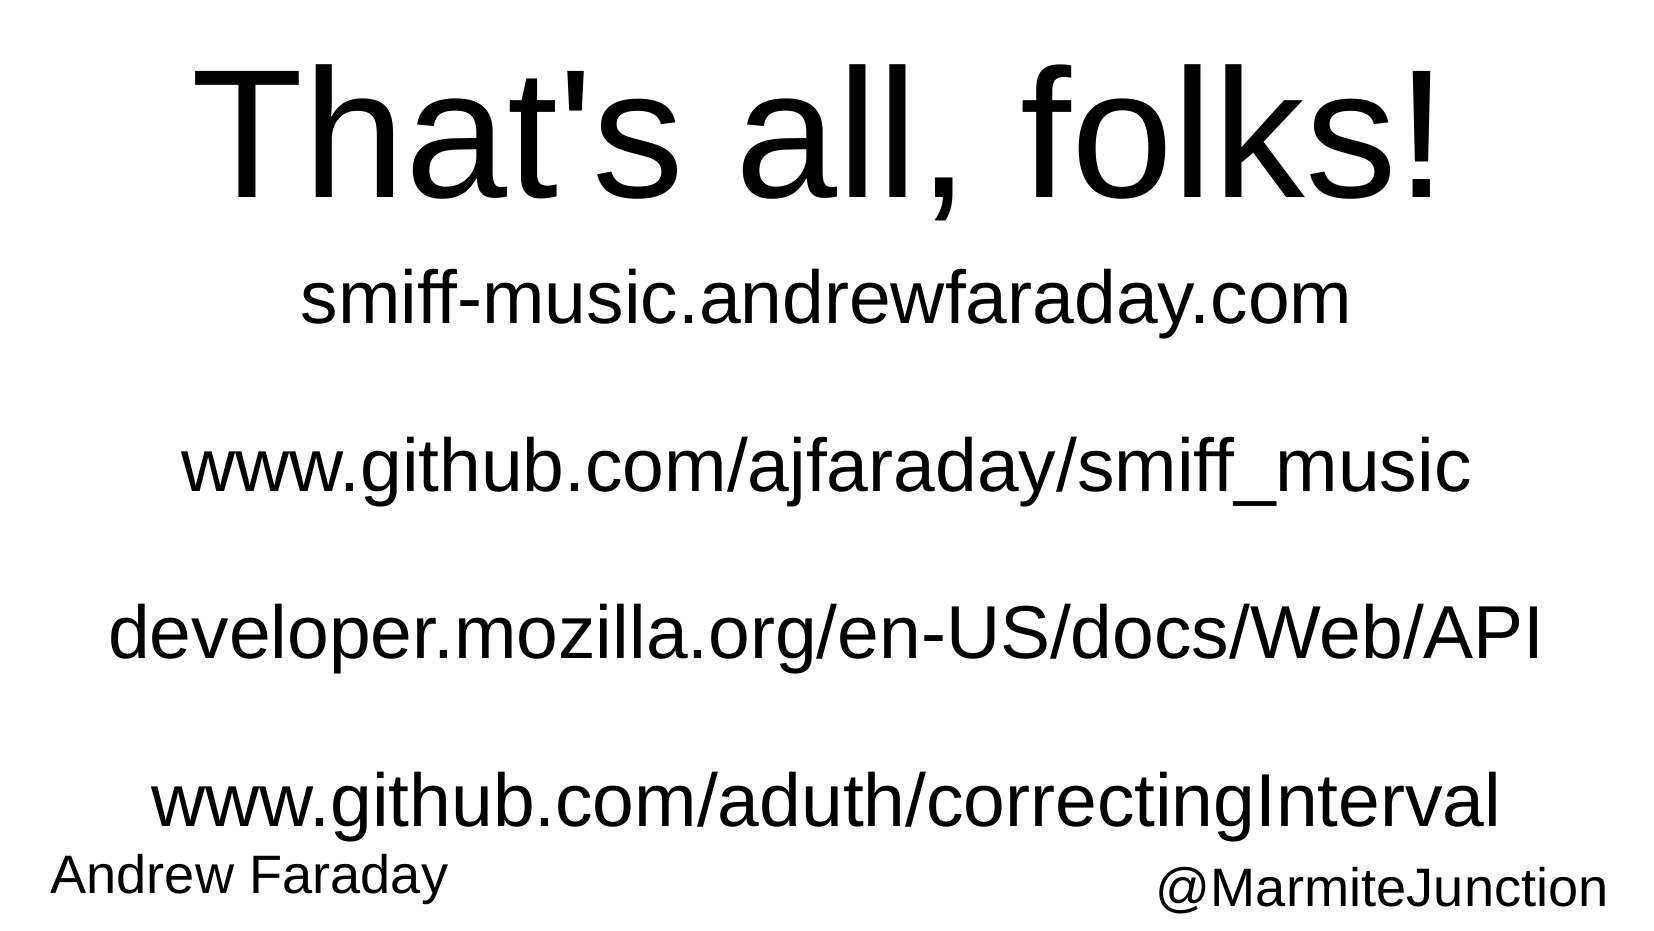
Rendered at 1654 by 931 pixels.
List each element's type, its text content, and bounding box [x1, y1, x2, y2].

text_box @MarmiteJunction [1080, 850, 1625, 926]
text_box smiff-music.andrewfaraday.com www.github.com/ajfaraday/smiff_music developer.mozilla.org/en-US/docs/Web/API www.github.com/aduth/correctingInterval [47, 247, 1607, 851]
text_box That's all, folks! [11, 23, 1630, 244]
text_box Andrew Faraday [35, 837, 579, 913]
